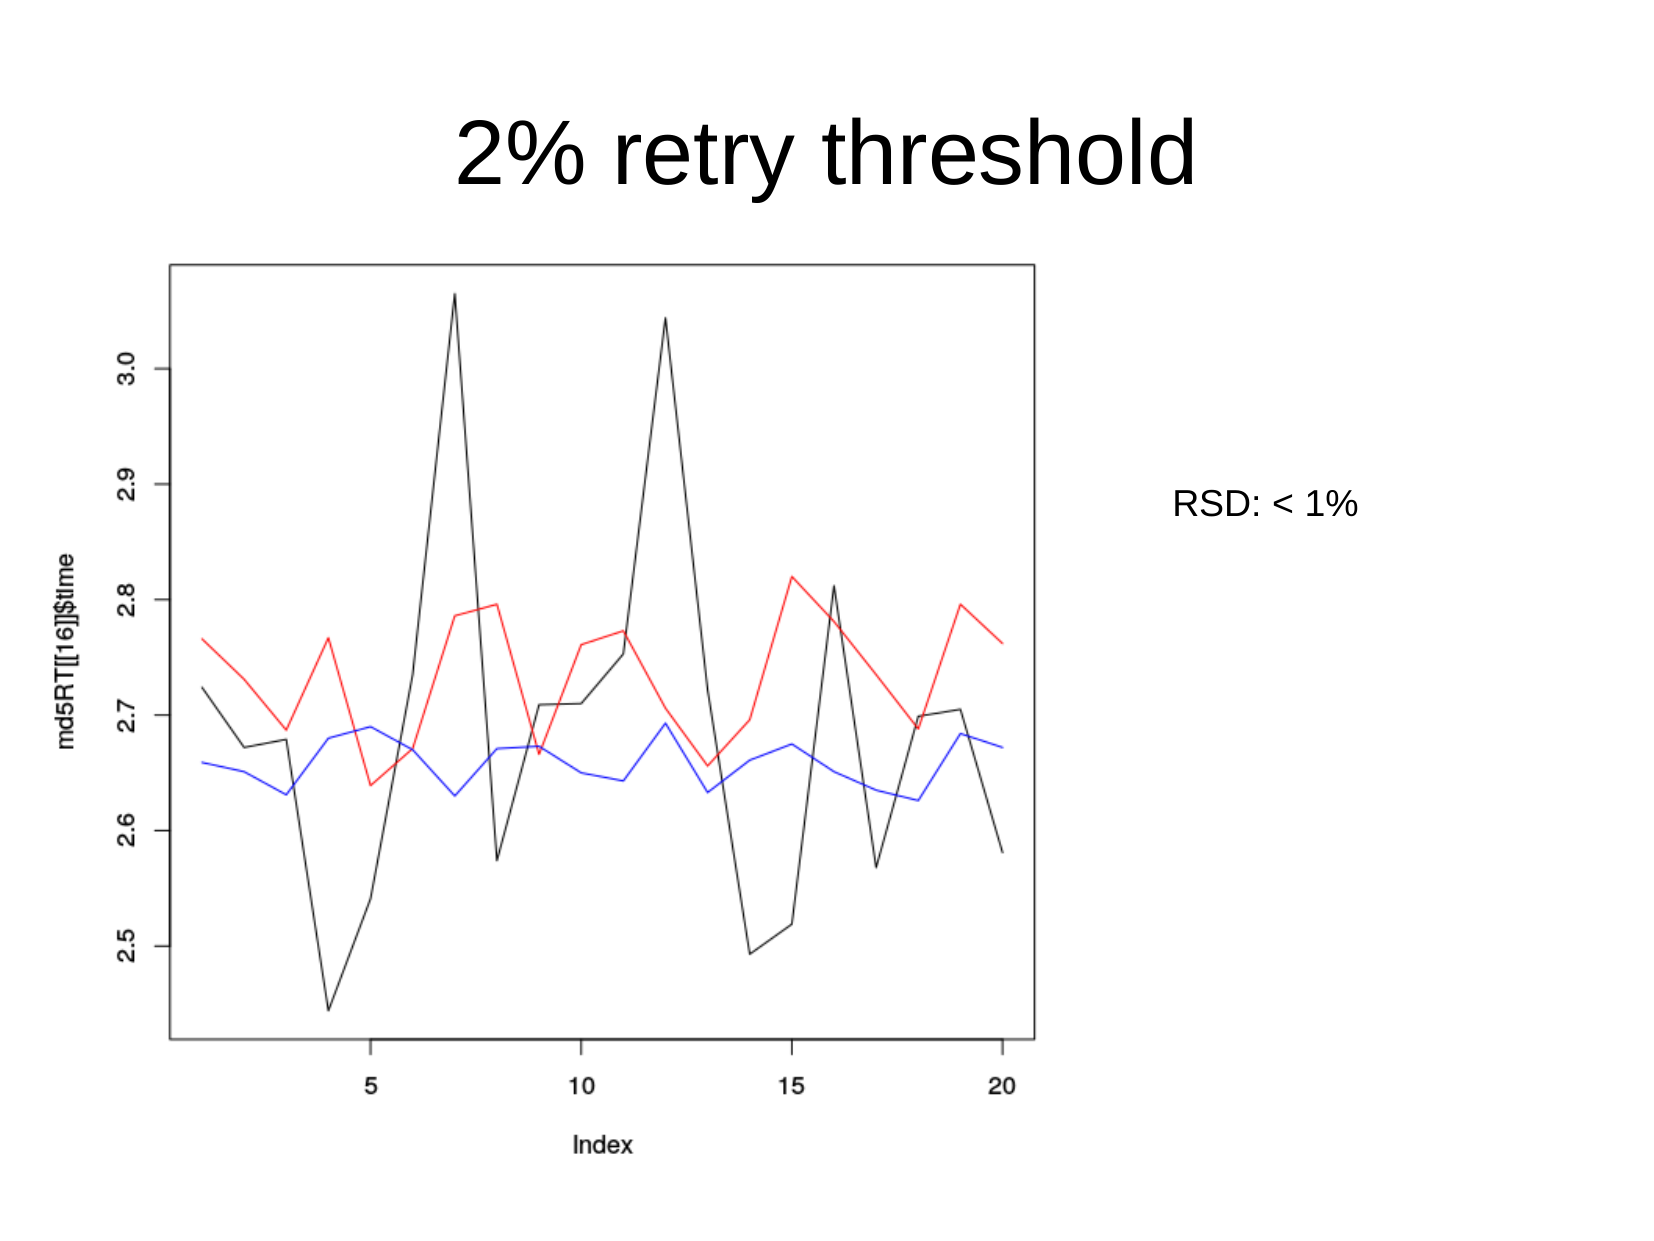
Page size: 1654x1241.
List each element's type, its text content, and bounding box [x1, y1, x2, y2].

title 2% retry threshold [82, 49, 1571, 257]
text_box RSD: < 1% [1157, 474, 1374, 532]
picture [47, 142, 1098, 1193]
